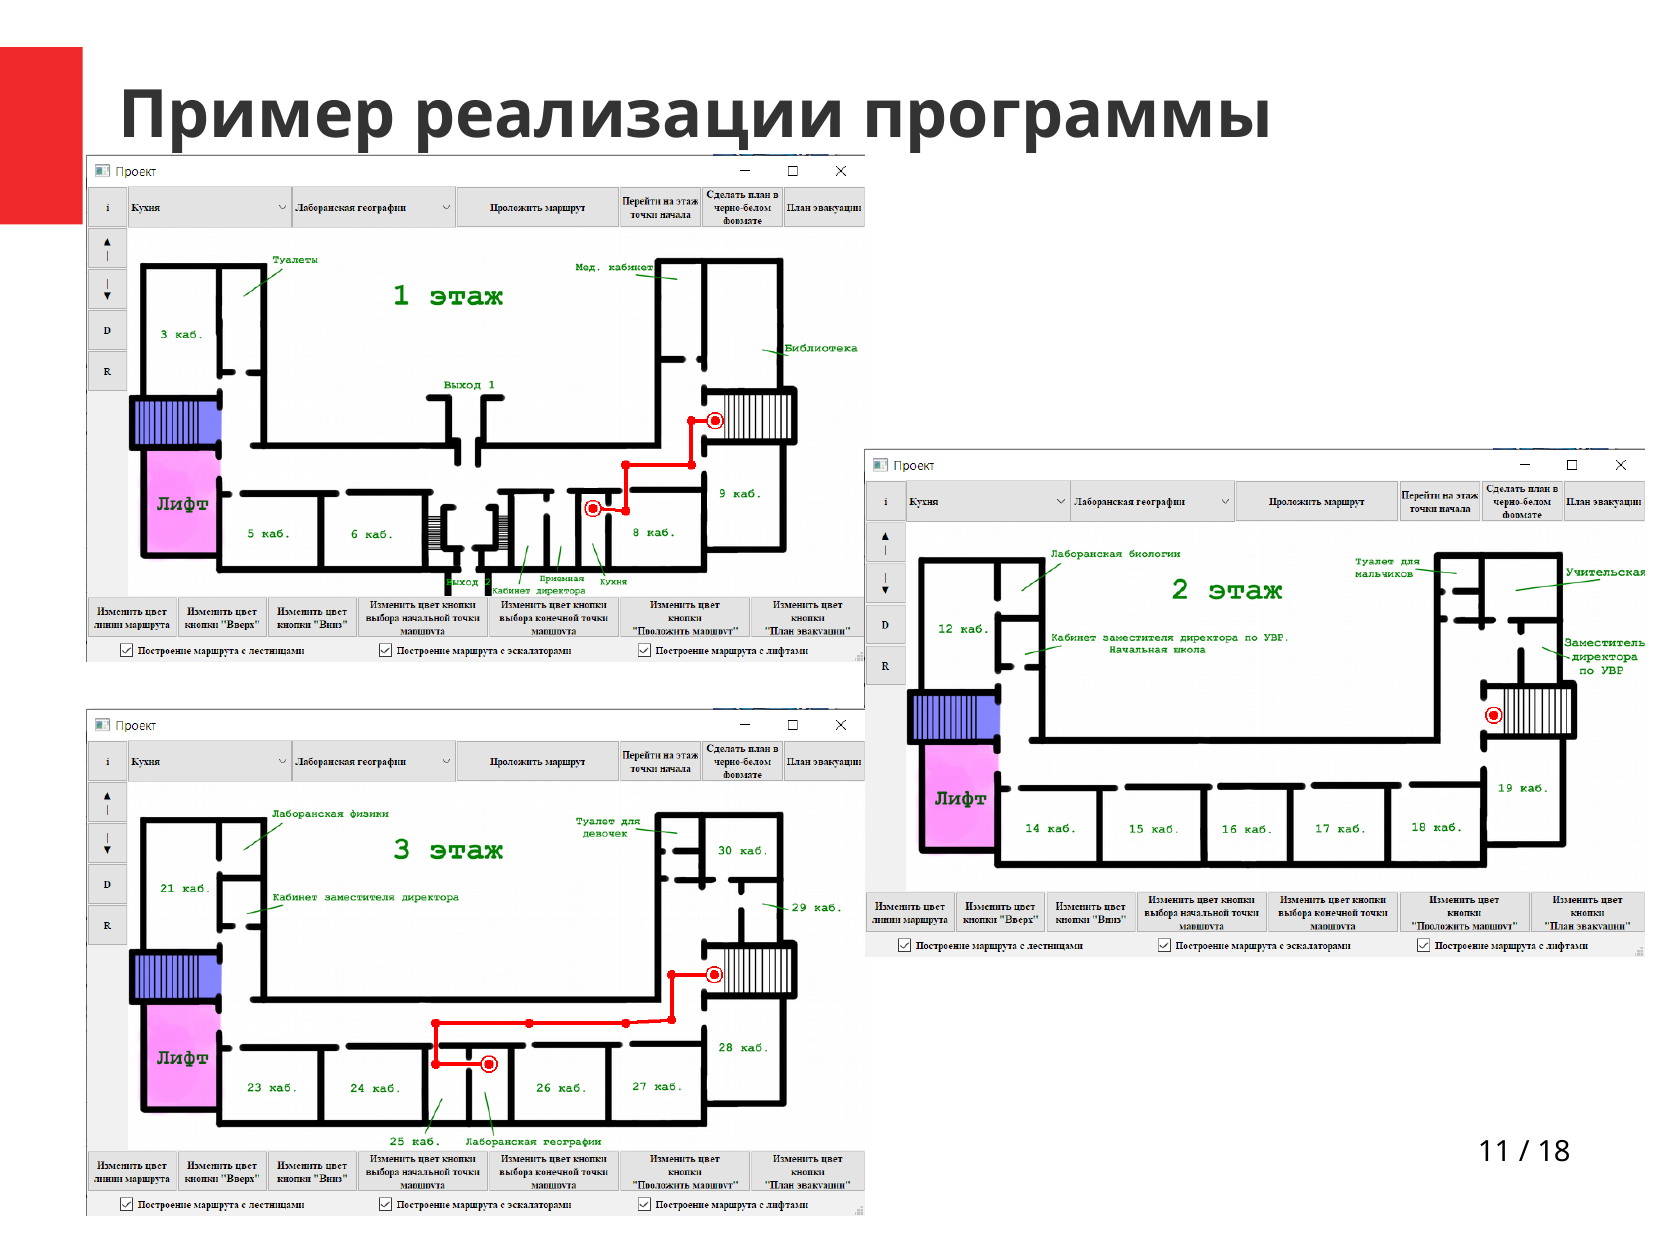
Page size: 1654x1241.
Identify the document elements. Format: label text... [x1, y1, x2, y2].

picture [86, 154, 1645, 1216]
title Пример реализации программы [118, 0, 1571, 237]
